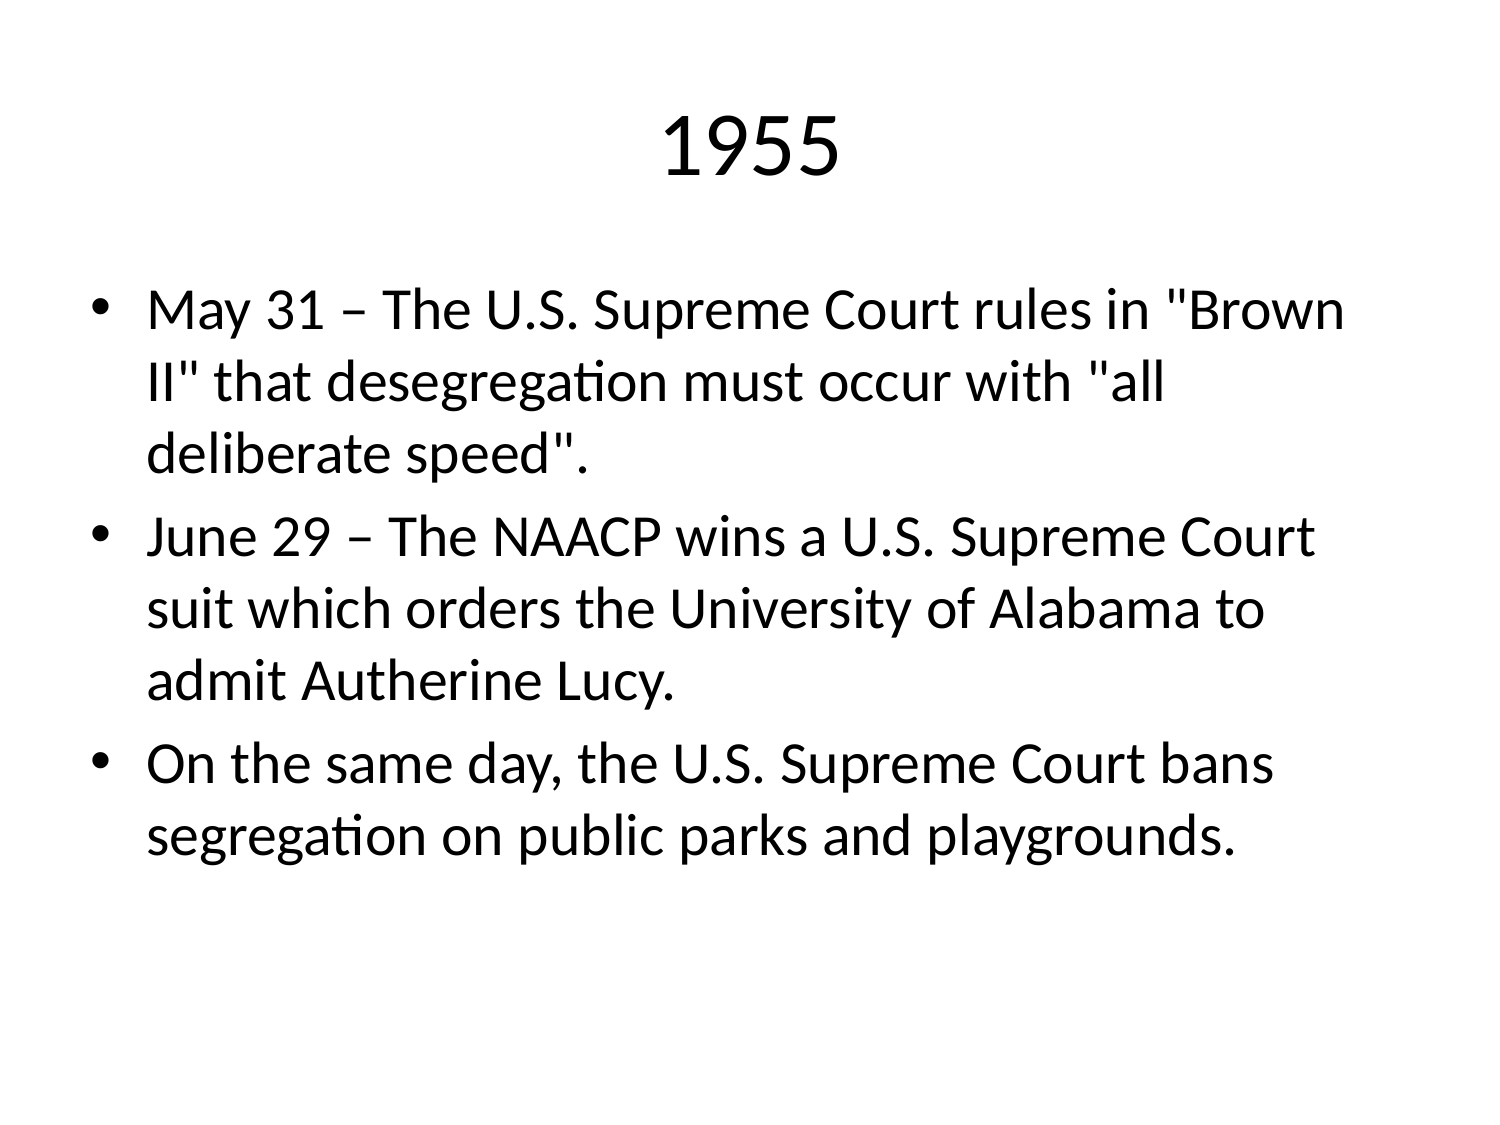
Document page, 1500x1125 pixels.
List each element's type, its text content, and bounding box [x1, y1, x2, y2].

list May 31 – The U.S. Supreme Court rules in "Brown II" that desegregation must occur with "all deliberate speed". June 29 – The NAACP wins a U.S. Supreme Court suit which orders the University of Alabama to admit Autherine Lucy. On the same day, the U.S. Supreme Court bans segregation on public parks and playgrounds. [75, 262, 1425, 1005]
title 1955 [75, 45, 1425, 233]
